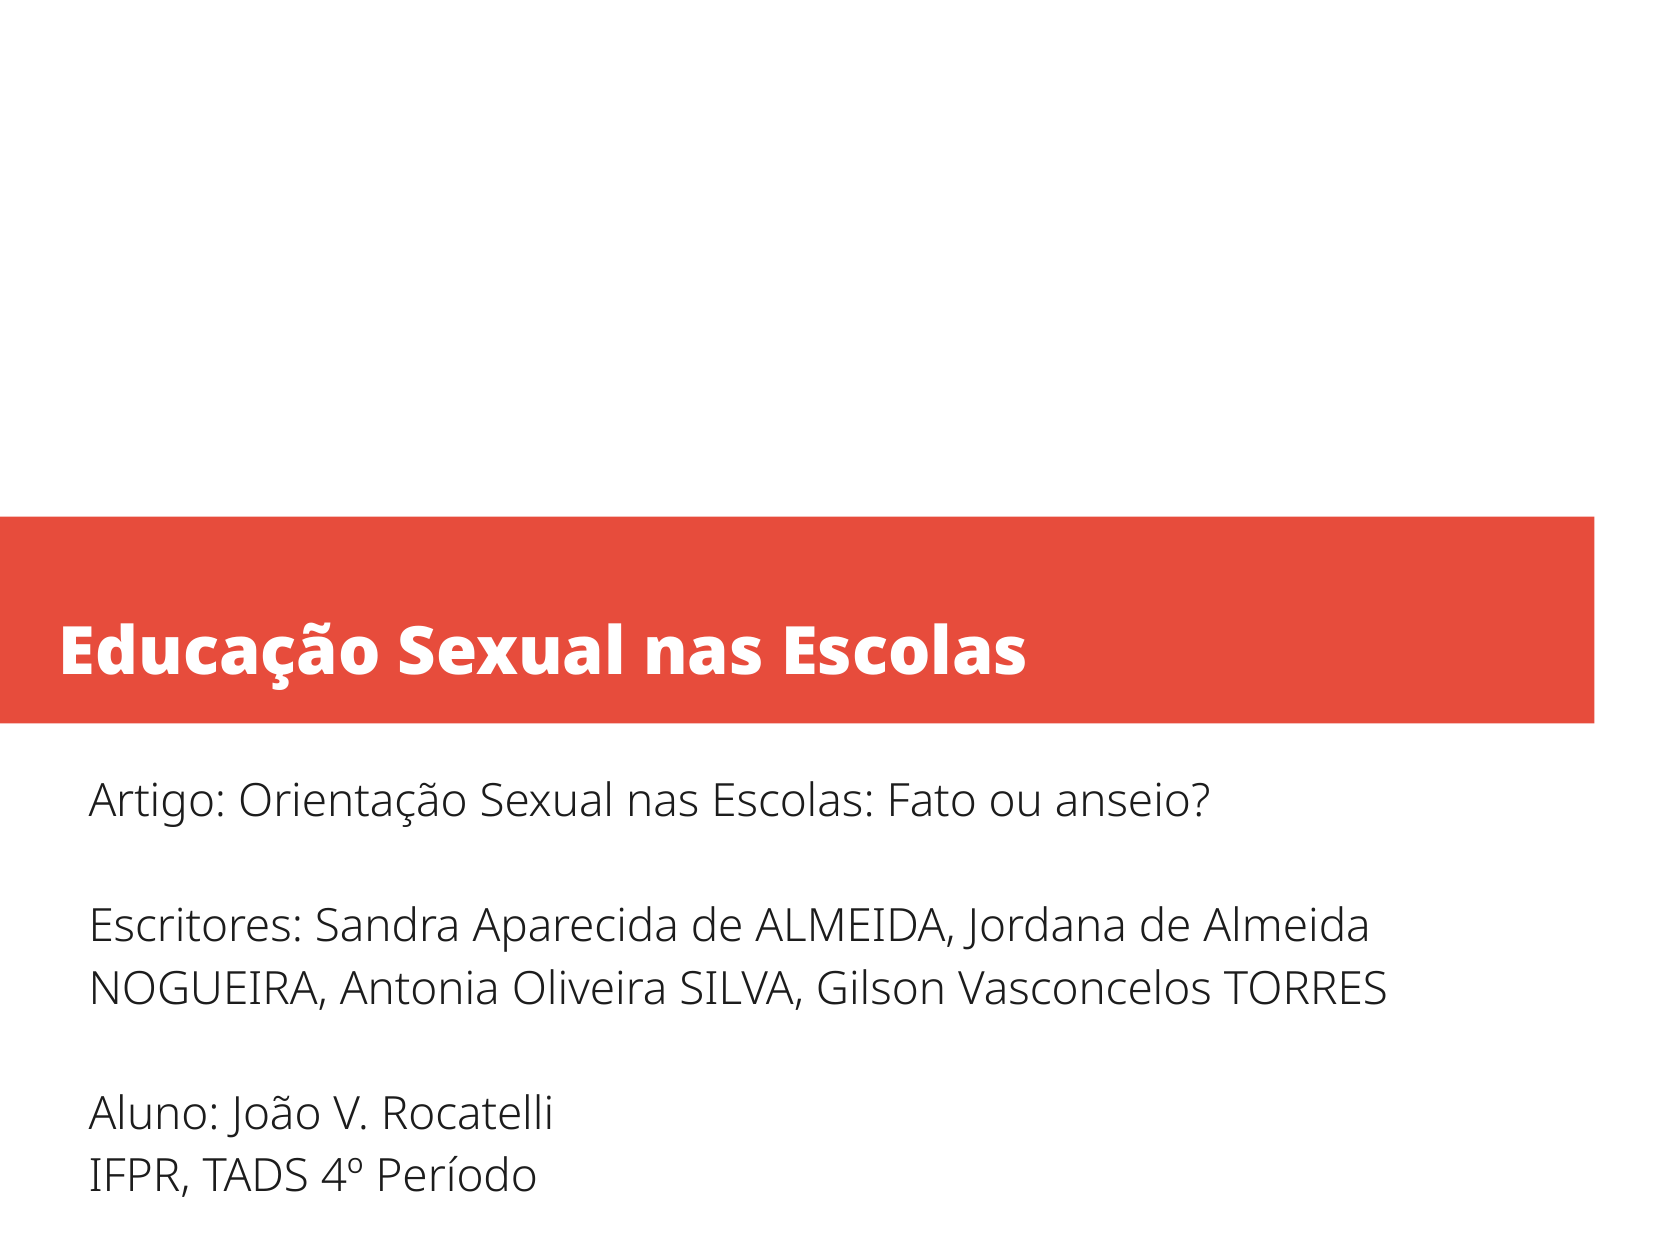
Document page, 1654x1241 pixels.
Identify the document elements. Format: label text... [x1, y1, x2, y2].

title Educação Sexual nas Escolas [59, 546, 1595, 694]
subtitle Artigo: Orientação Sexual nas Escolas: Fato ou anseio? Escritores: Sandra Aparecida de ALMEIDA, Jordana de Almeida NOGUEIRA, Antonia Oliveira SILVA, Gilson Vasconcelos TORRES Aluno: João V. Rocatelli IFPR, TADS 4º Período [88, 767, 1595, 1182]
